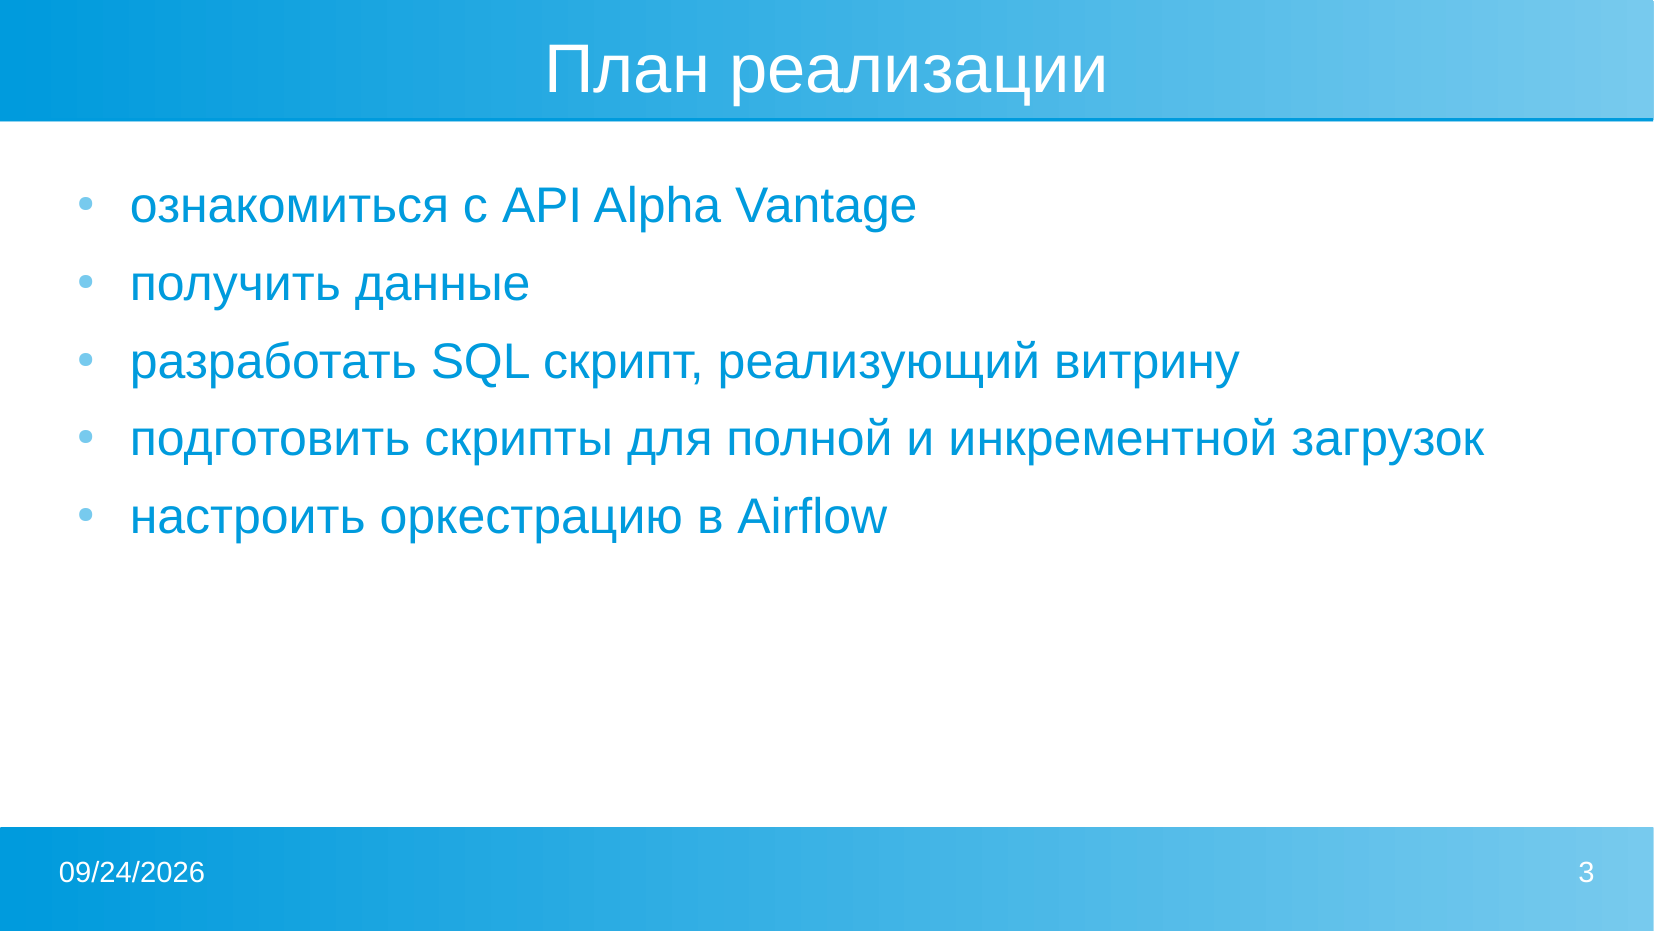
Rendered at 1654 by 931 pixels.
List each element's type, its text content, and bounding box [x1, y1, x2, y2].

list ознакомиться с API Alpha Vantage получить данные разработать SQL скрипт, реализующий витрину подготовить скрипты для полной и инкрементной загрузок настроить оркестрацию в Airflow [59, 177, 1595, 768]
title План реализации [59, 29, 1595, 108]
